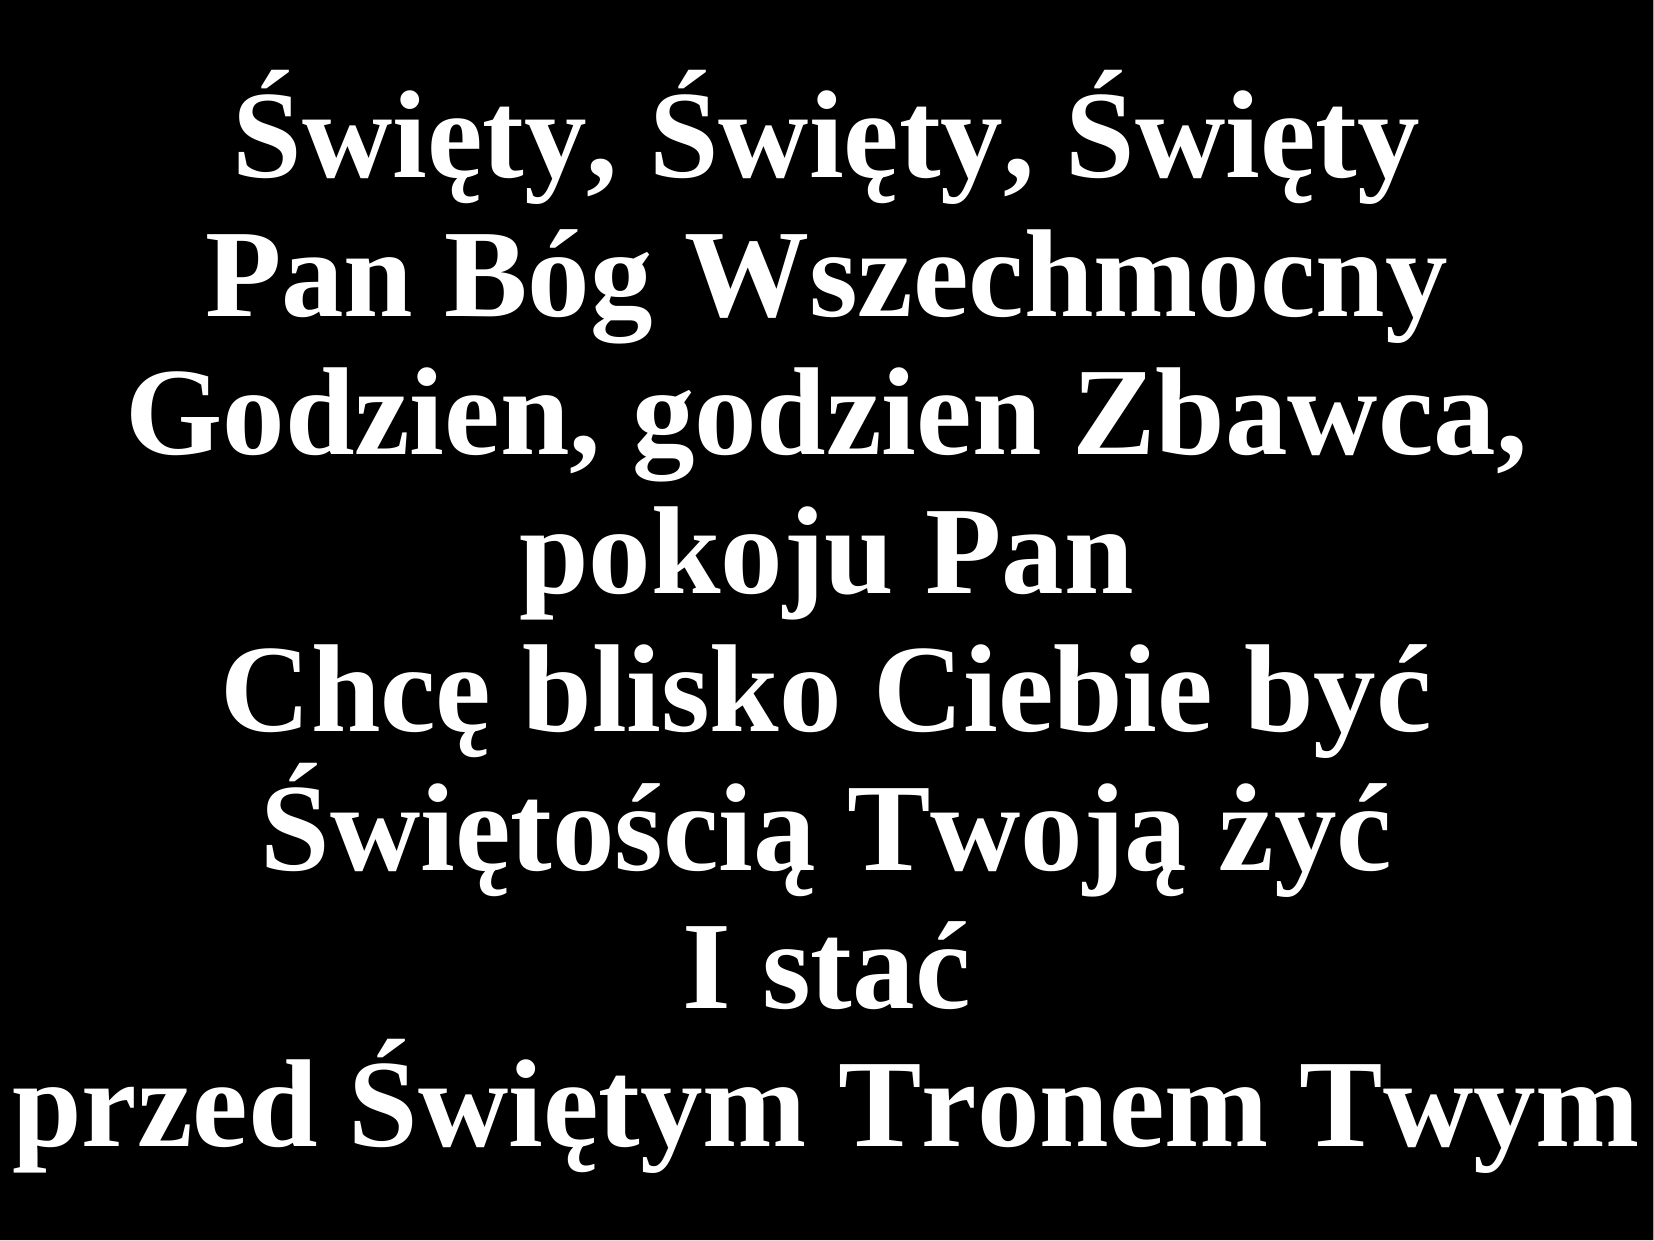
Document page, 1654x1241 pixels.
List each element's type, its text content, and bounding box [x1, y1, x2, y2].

title Święty, Święty, Święty Pan Bóg Wszechmocny Godzien, godzien Zbawca, pokoju Pan Chcę blisko Ciebie być Świętością Twoją żyć I stać przed Świętym Tronem Twym [0, 0, 1654, 1241]
